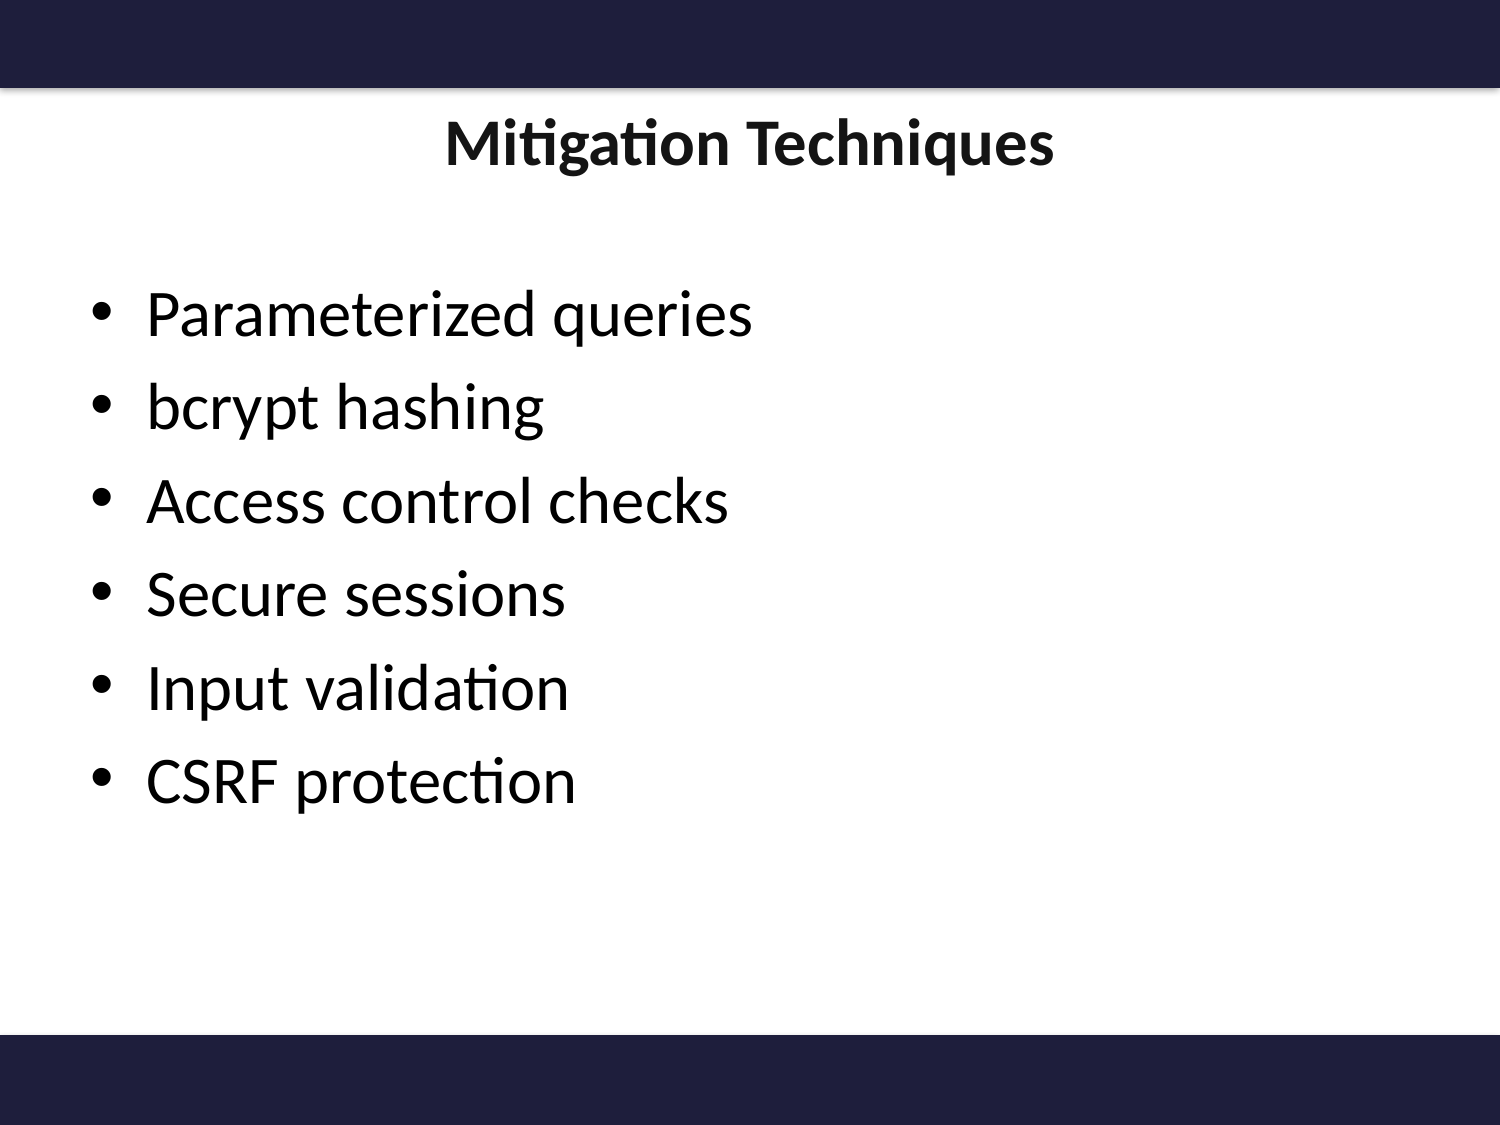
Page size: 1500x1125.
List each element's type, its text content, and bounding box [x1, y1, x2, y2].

text_box [0, 1035, 1500, 1125]
list Parameterized queries bcrypt hashing Access control checks Secure sessions Input validation CSRF protection [75, 262, 1425, 1005]
title Mitigation Techniques [75, 88, 1425, 233]
text_box [0, 0, 1500, 88]
